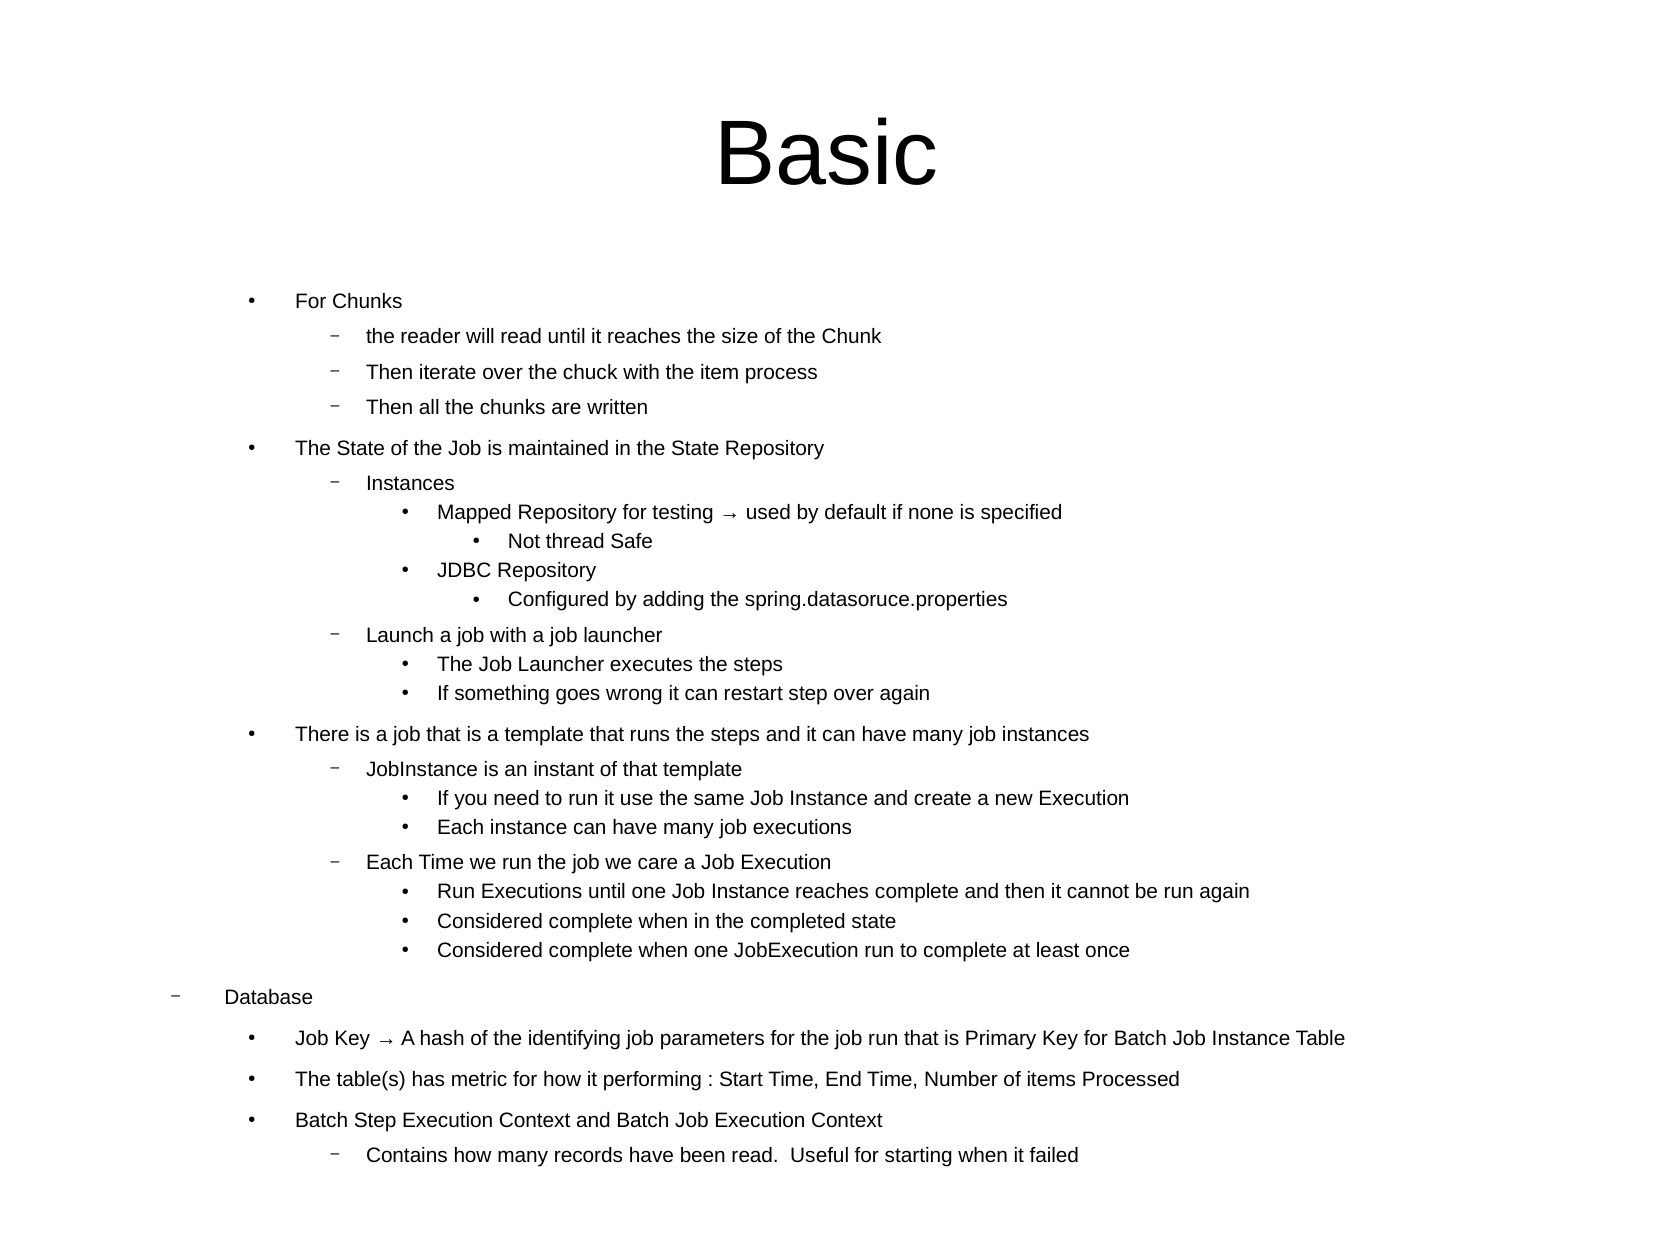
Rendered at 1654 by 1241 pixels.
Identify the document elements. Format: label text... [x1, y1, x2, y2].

list For Chunks the reader will read until it reaches the size of the Chunk Then iterate over the chuck with the item process Then all the chunks are written The State of the Job is maintained in the State Repository Instances Mapped Repository for testing → used by default if none is specified Not thread Safe JDBC Repository Configured by adding the spring.datasoruce.properties Launch a job with a job launcher The Job Launcher executes the steps If something goes wrong it can restart step over again There is a job that is a template that runs the steps and it can have many job instances JobInstance is an instant of that template If you need to run it use the same Job Instance and create a new Execution Each instance can have many job executions Each Time we run the job we care a Job Execution Run Executions until one Job Instance reaches complete and then it cannot be run again Considered complete when in the completed state Considered complete when one JobExecution run to complete at least once Database Job Key → A hash of the identifying job parameters for the job run that is Primary Key for Batch Job Instance Table The table(s) has metric for how it performing : Start Time, End Time, Number of items Processed Batch Step Execution Context and Batch Job Execution Context Contains how many records have been read. Useful for starting when it failed [82, 290, 1571, 1216]
title Basic [82, 49, 1571, 257]
